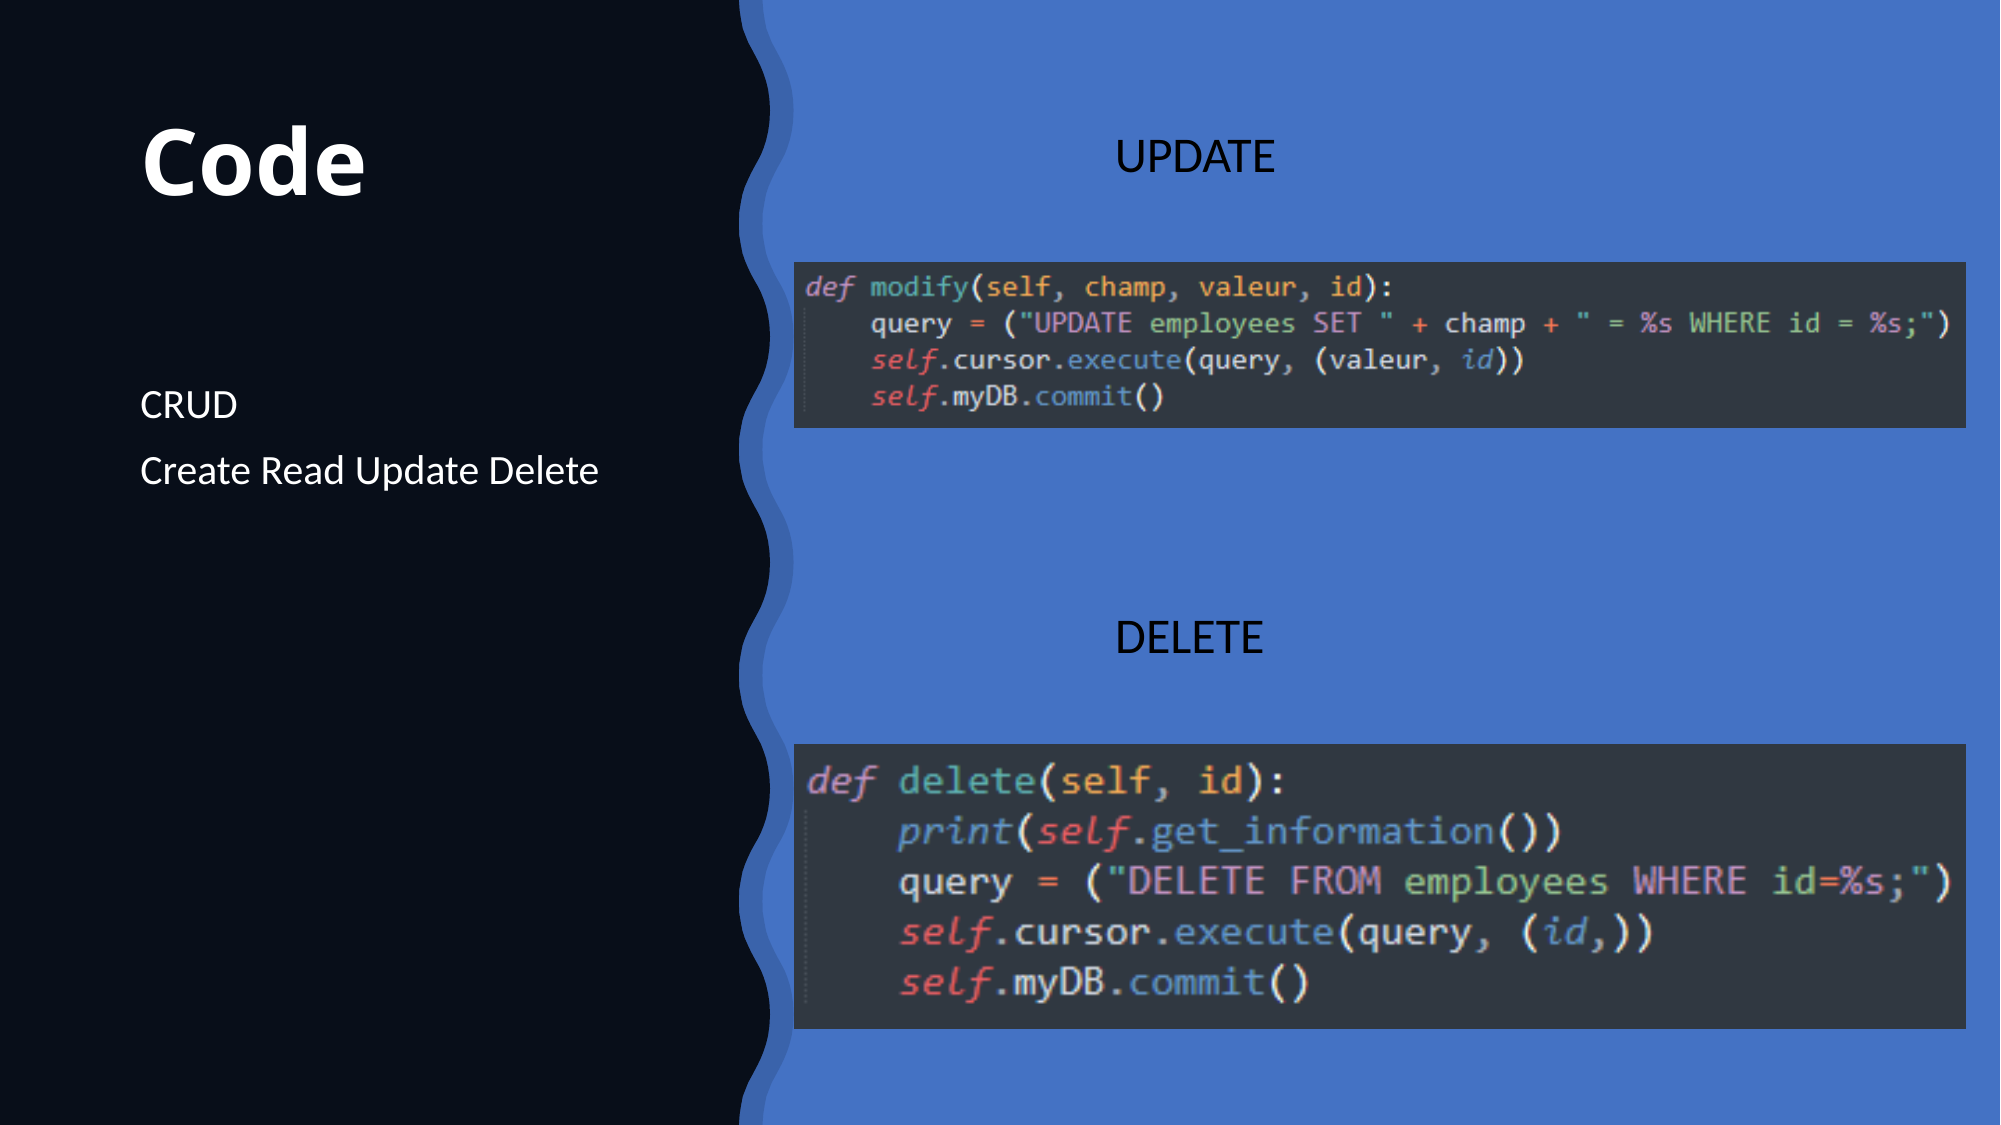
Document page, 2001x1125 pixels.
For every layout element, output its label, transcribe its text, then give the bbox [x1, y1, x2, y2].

text_box UPDATE [1099, 114, 1550, 191]
text_box [0, 0, 2000, 1125]
text_box DELETE [1100, 595, 1551, 672]
picture [794, 744, 1966, 1029]
picture [794, 262, 1966, 428]
title Code [125, 108, 681, 354]
list CRUD Create Read Update Delete [125, 375, 681, 1006]
